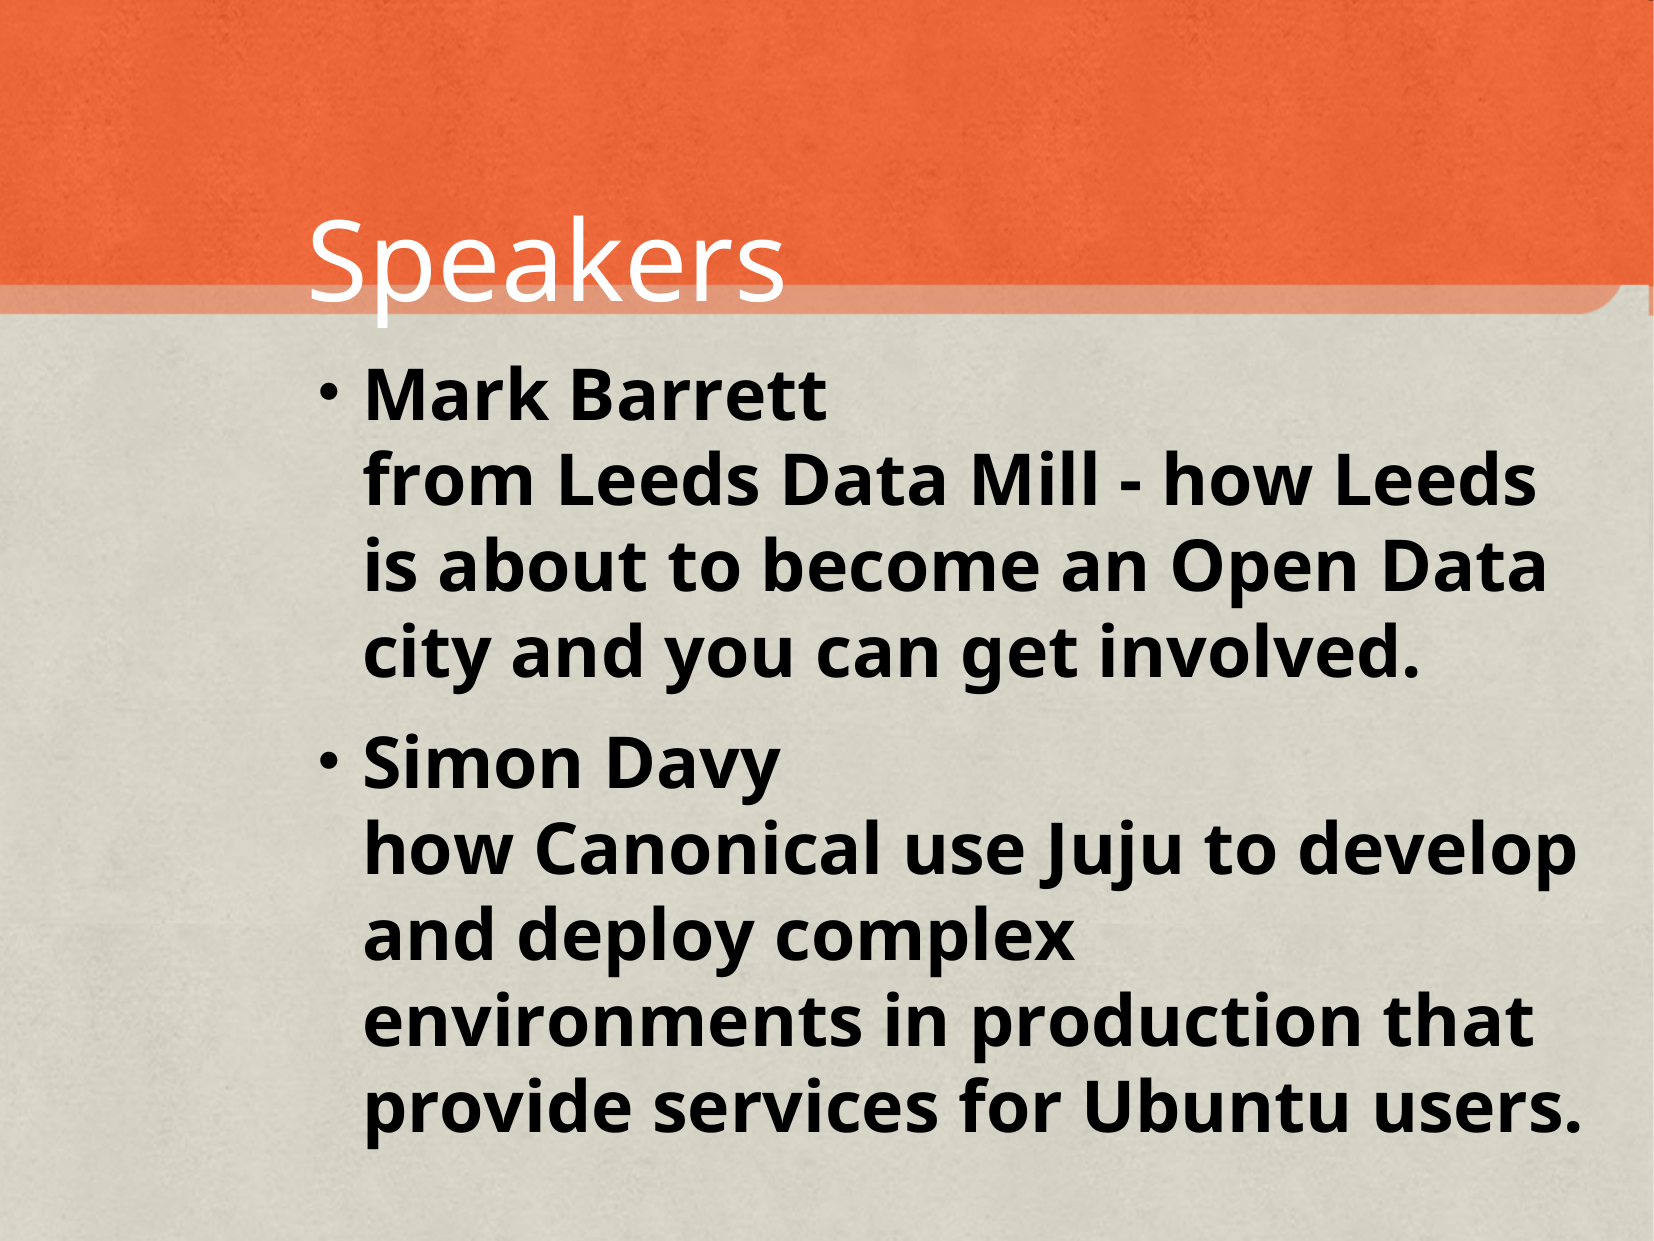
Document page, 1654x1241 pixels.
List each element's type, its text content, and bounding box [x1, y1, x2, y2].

list Mark Barrett from Leeds Data Mill - how Leeds is about to become an Open Data city and you can get involved. Simon Davy how Canonical use Juju to develop and deploy complex environments in production that provide services for Ubuntu users. [301, 348, 1588, 1241]
title Speakers [306, 189, 1654, 317]
picture [0, 0, 1654, 1241]
